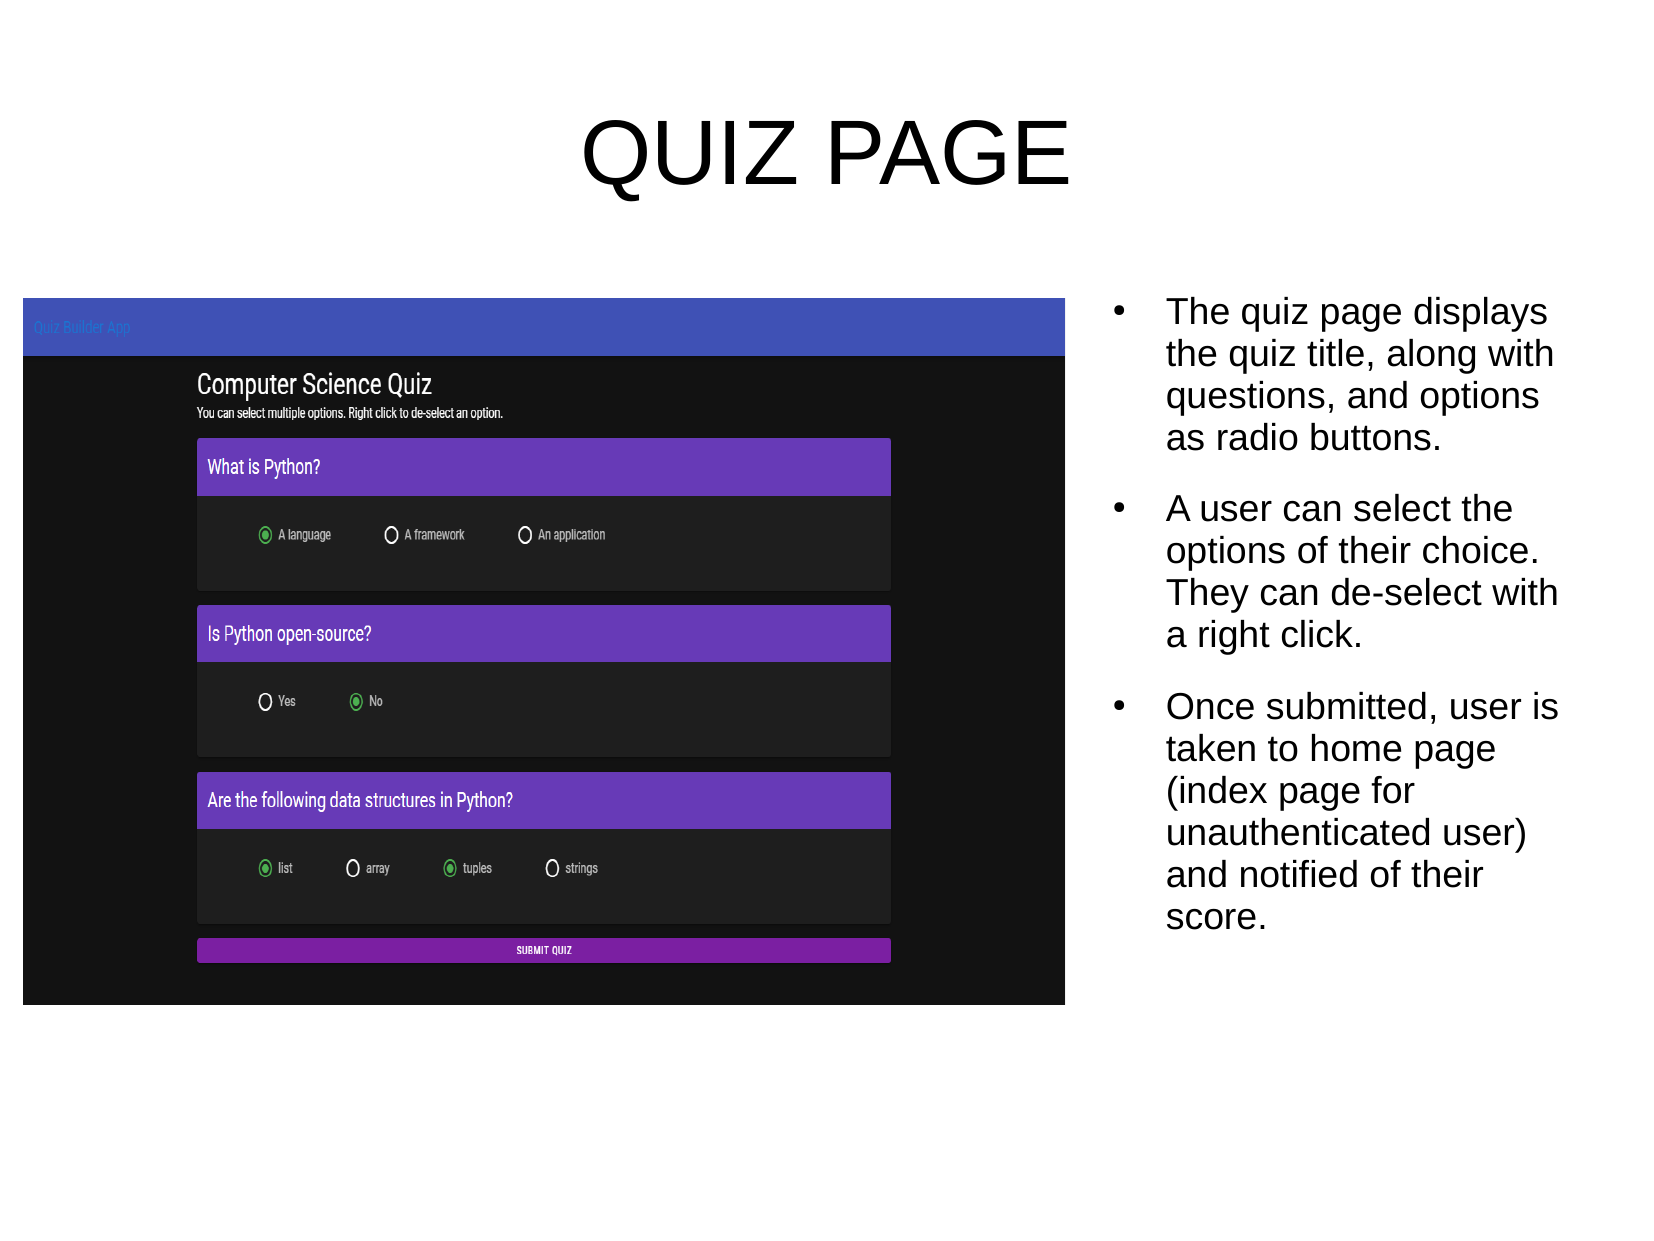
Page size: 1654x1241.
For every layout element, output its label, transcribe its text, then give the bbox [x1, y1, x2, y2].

title QUIZ PAGE [82, 49, 1571, 257]
list The quiz page displays the quiz title, along with questions, and options as radio buttons. A user can select the options of their choice. They can de-select with a right click. Once submitted, user is taken to home page (index page for unauthenticated user) and notified of their score. [1095, 290, 1572, 1010]
picture [23, 298, 1066, 1006]
